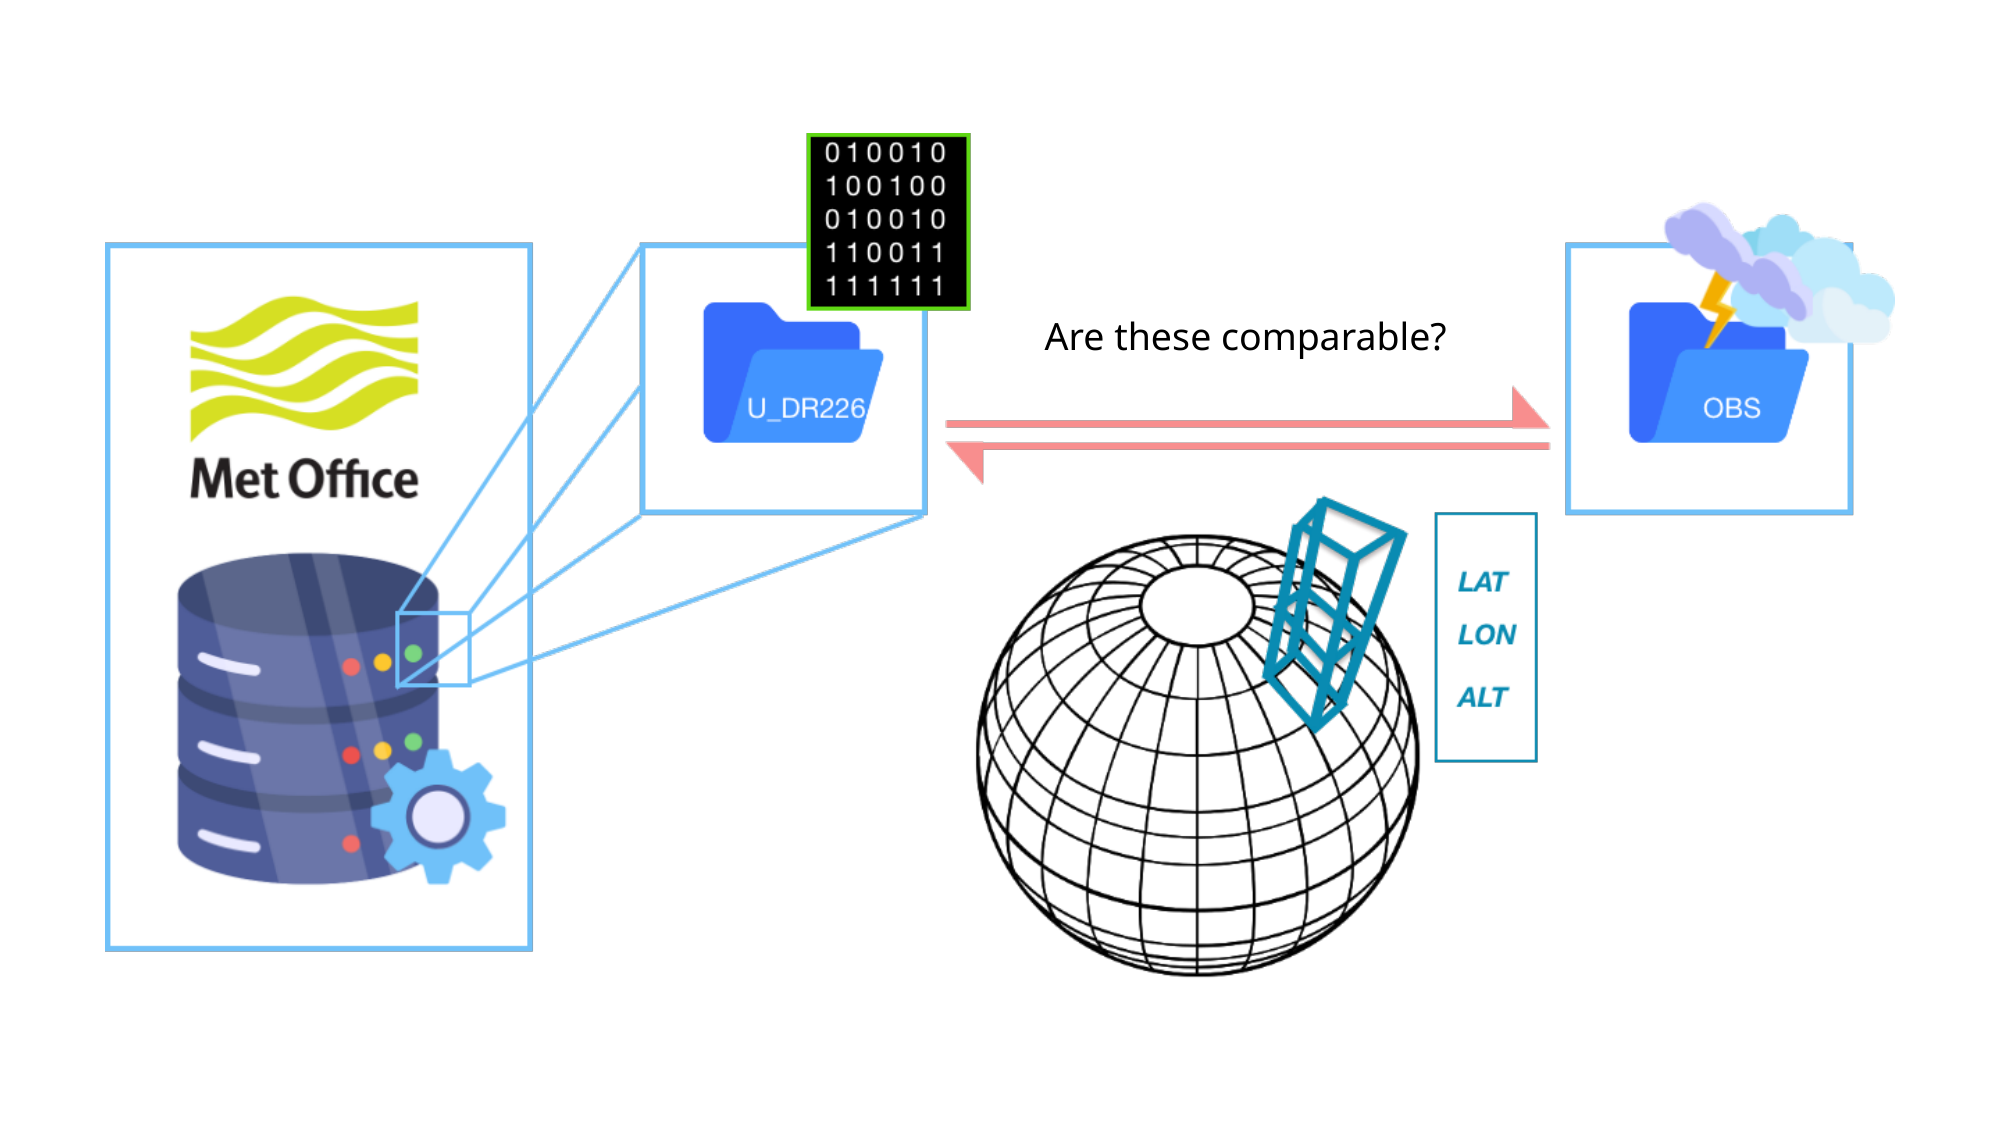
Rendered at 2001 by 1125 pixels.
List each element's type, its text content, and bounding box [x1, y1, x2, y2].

text_box Are these comparable? [1029, 305, 1437, 367]
picture [105, 133, 1895, 992]
